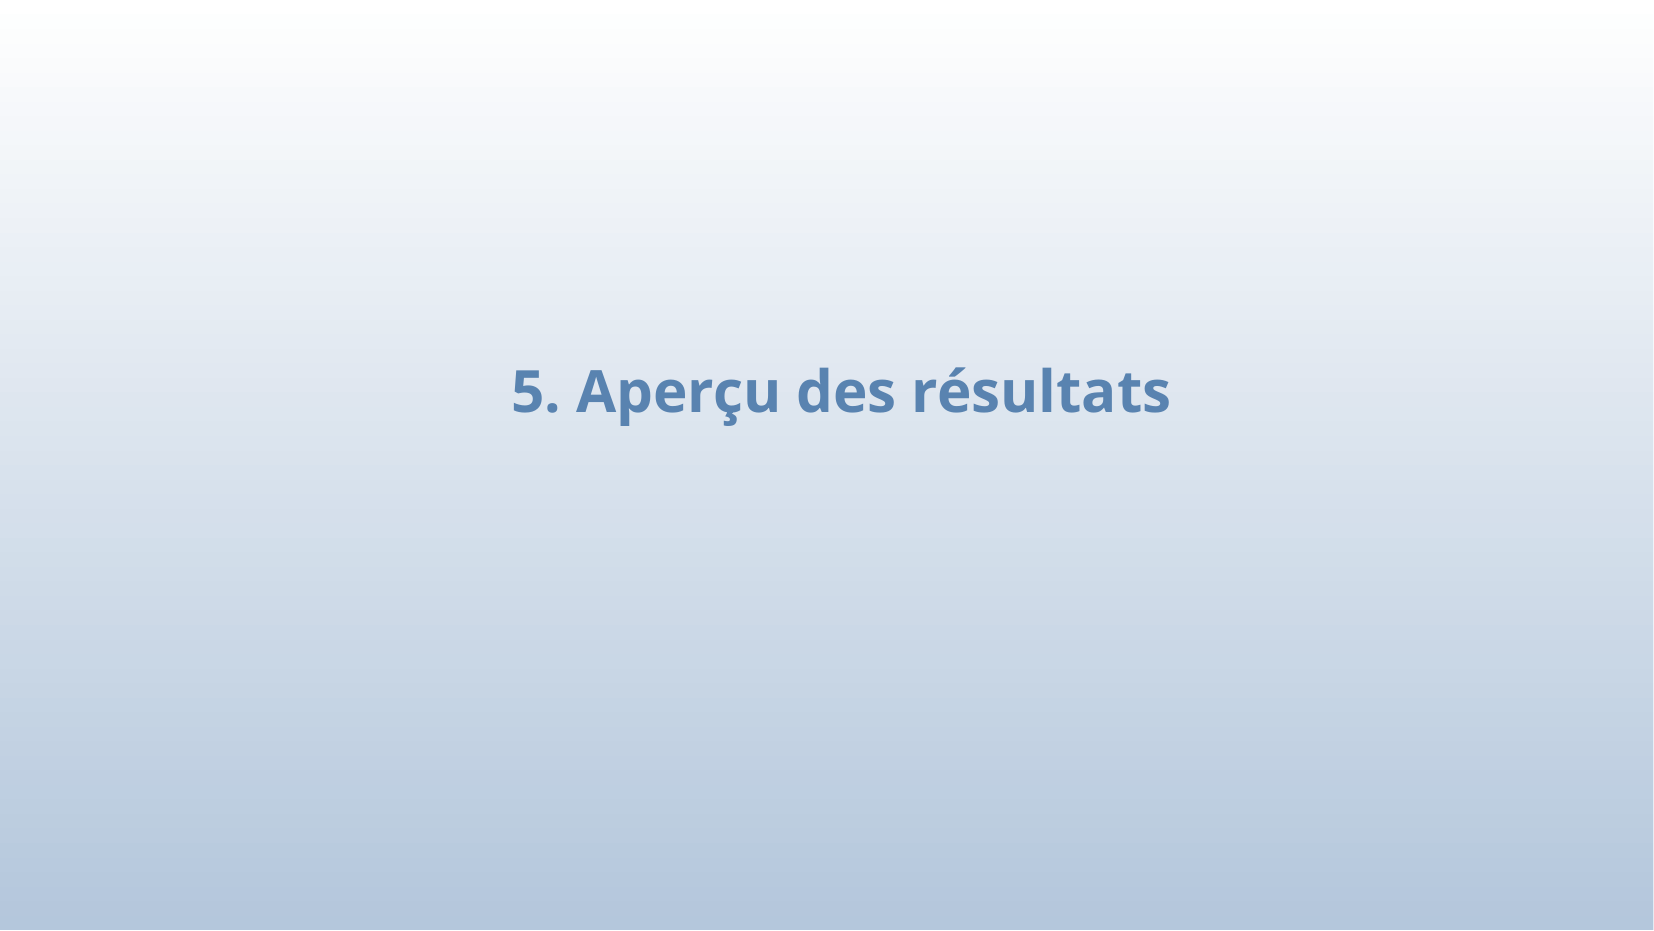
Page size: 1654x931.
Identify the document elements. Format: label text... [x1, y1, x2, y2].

text_box [59, 177, 1595, 886]
text_box 5. Aperçu des résultats [383, 324, 1300, 443]
